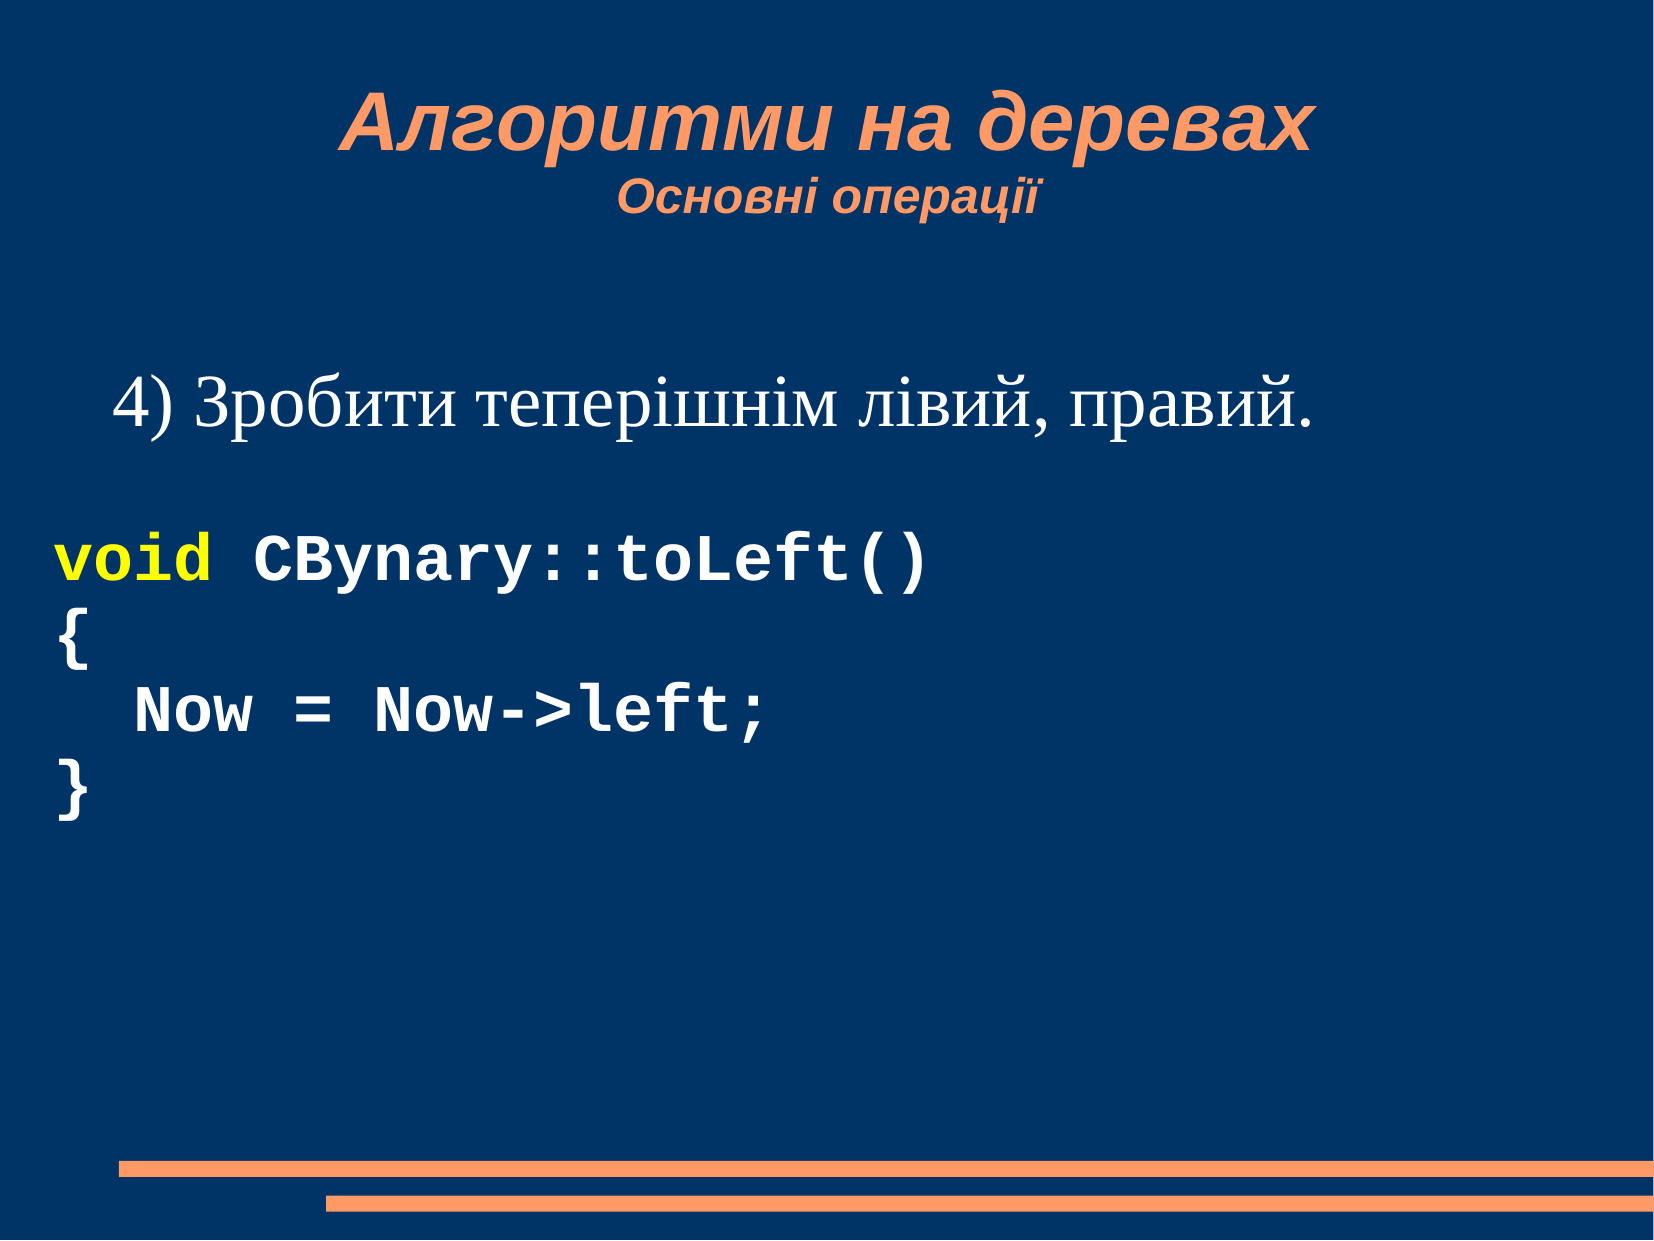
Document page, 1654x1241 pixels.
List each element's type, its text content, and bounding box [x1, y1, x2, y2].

title Алгоритми на деревах Основні операції [121, 46, 1534, 254]
subtitle 4) Зробити теперішнім лівий, правий. void CBynary::toLeft() { Now = Now->left; } [53, 324, 1613, 863]
